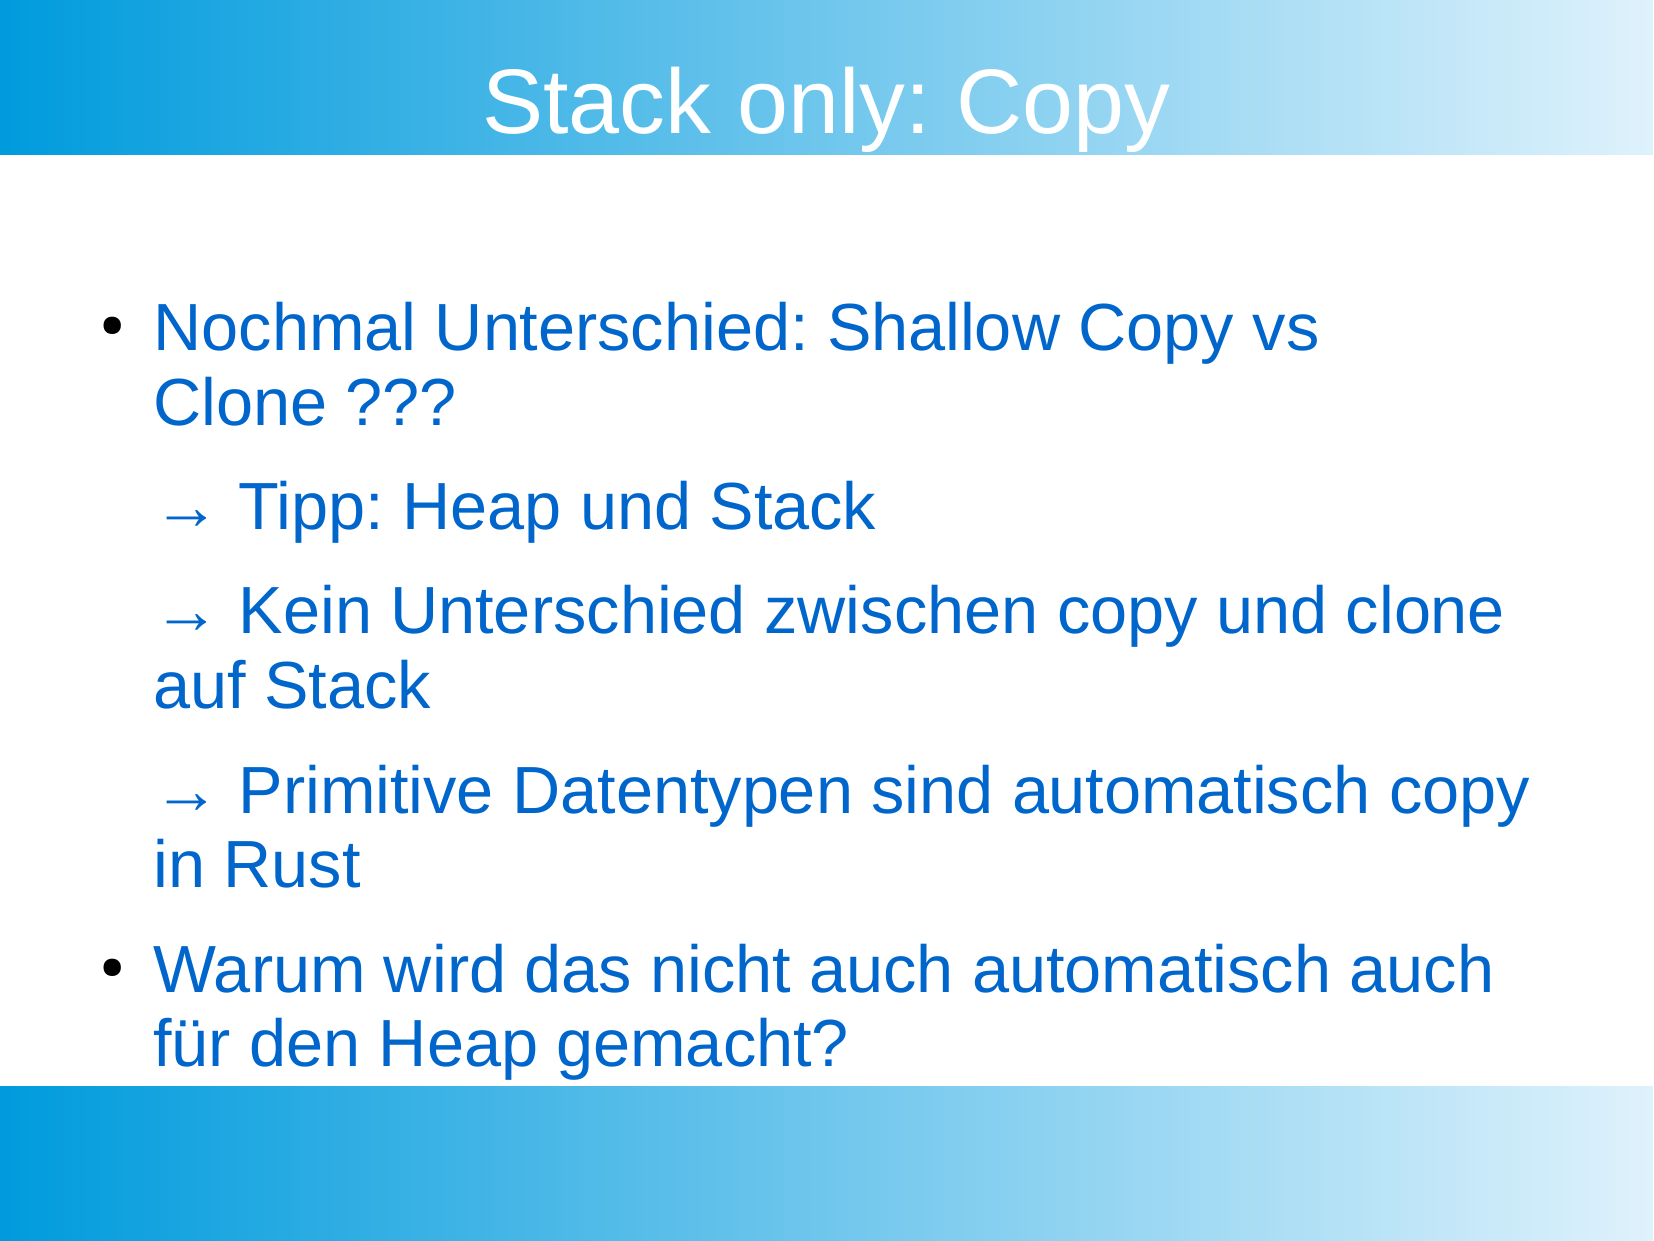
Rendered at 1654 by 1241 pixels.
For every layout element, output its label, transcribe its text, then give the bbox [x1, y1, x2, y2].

list Nochmal Unterschied: Shallow Copy vs Clone ??? → Tipp: Heap und Stack → Kein Unterschied zwischen copy und clone auf Stack → Primitive Datentypen sind automatisch copy in Rust Warum wird das nicht auch automatisch auch für den Heap gemacht? [82, 290, 1571, 1010]
title Stack only: Copy [82, 49, 1571, 155]
